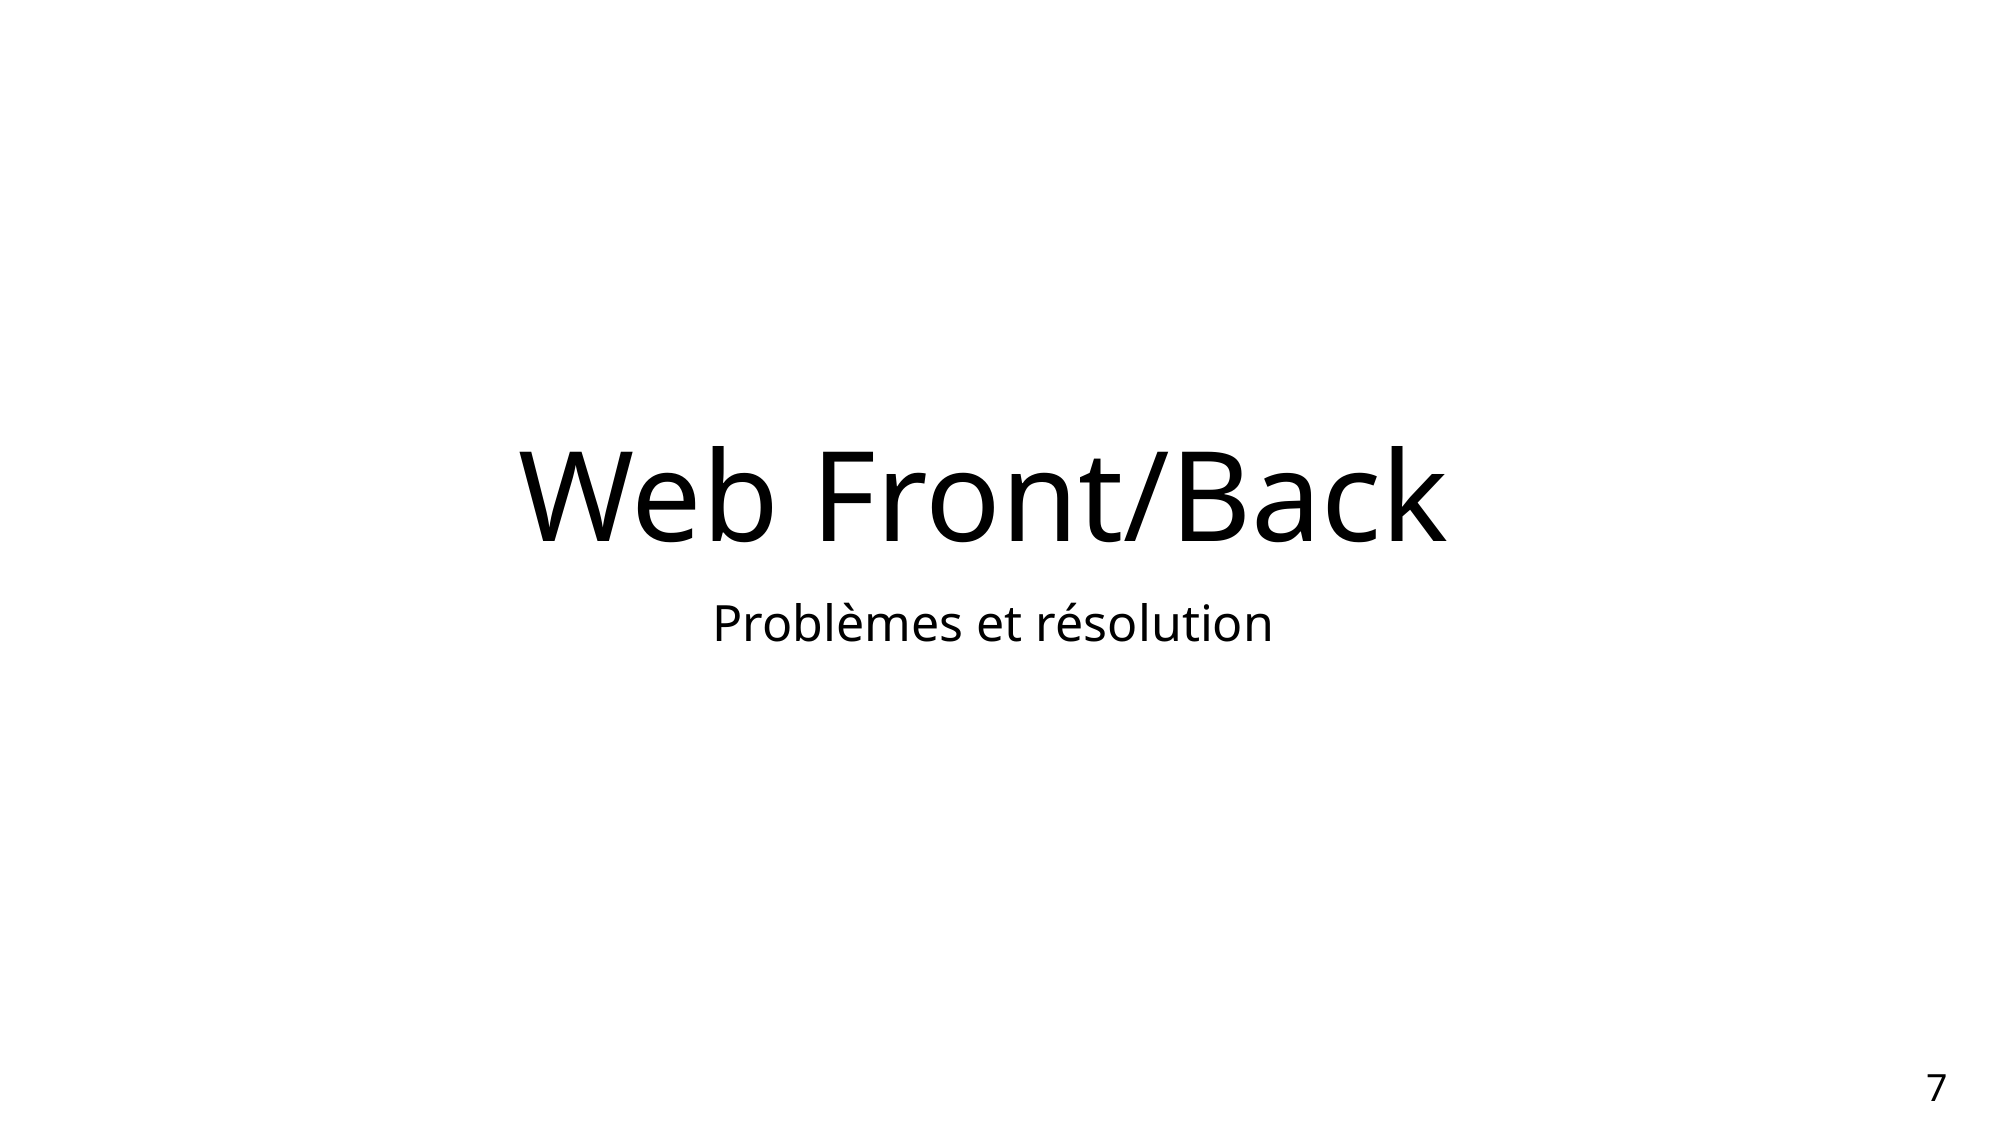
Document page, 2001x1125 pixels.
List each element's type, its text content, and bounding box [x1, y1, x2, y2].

subtitle Problèmes et résolution [249, 590, 1750, 863]
text_box 7 [1911, 1056, 1984, 1117]
title Web Front/Back [249, 184, 1750, 576]
